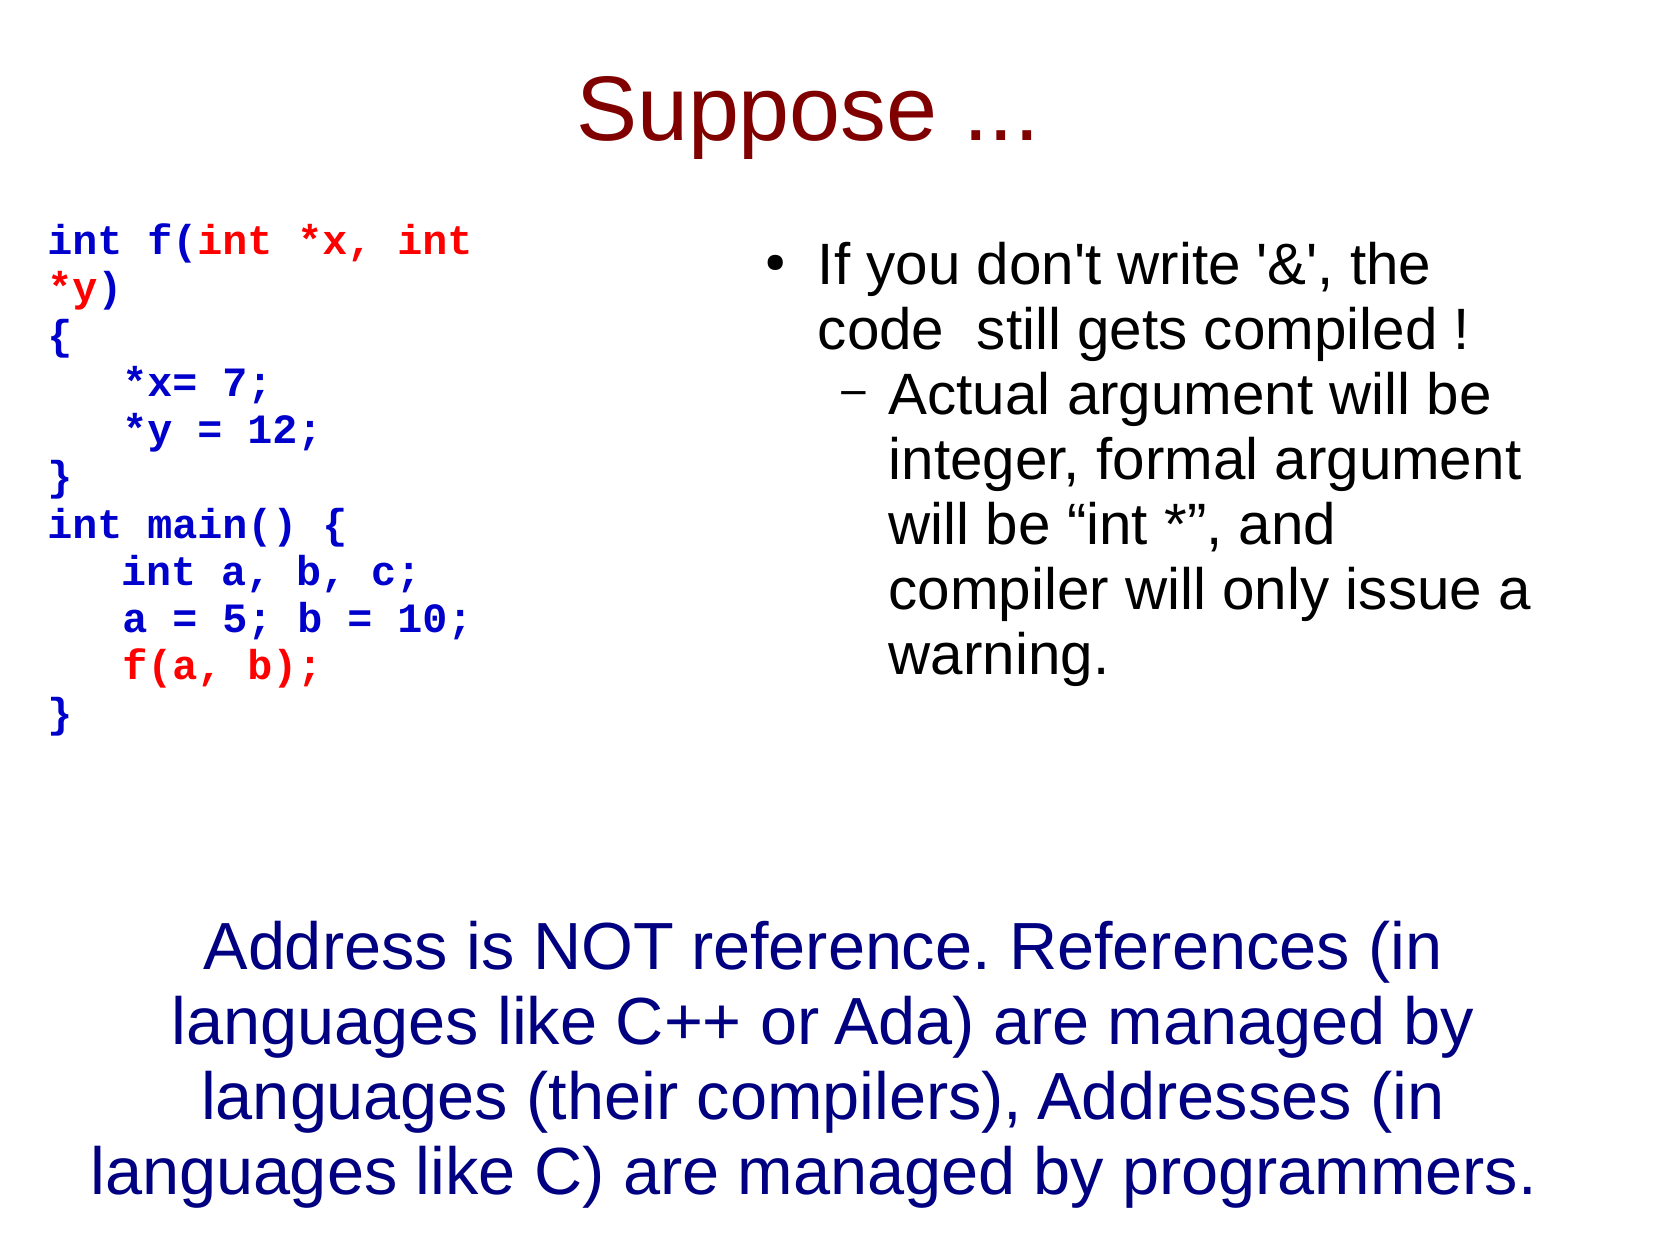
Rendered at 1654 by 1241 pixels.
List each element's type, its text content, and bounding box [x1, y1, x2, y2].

text_box If you don't write '&', the code still gets compiled ! Actual argument will be integer, formal argument will be “int *”, and compiler will only issue a warning. [661, 224, 1548, 718]
text_box int f(int *x, int *y) { *x= 7; *y = 12; } int main() { int a, b, c; a = 5; b = 10; f(a, b); } [32, 212, 532, 843]
text_box Address is NOT reference. References (in languages like C++ or Ada) are managed by languages (their compilers), Addresses (in languages like C) are managed by programmers. [17, 909, 1560, 1224]
title Suppose ... [76, 5, 1565, 213]
